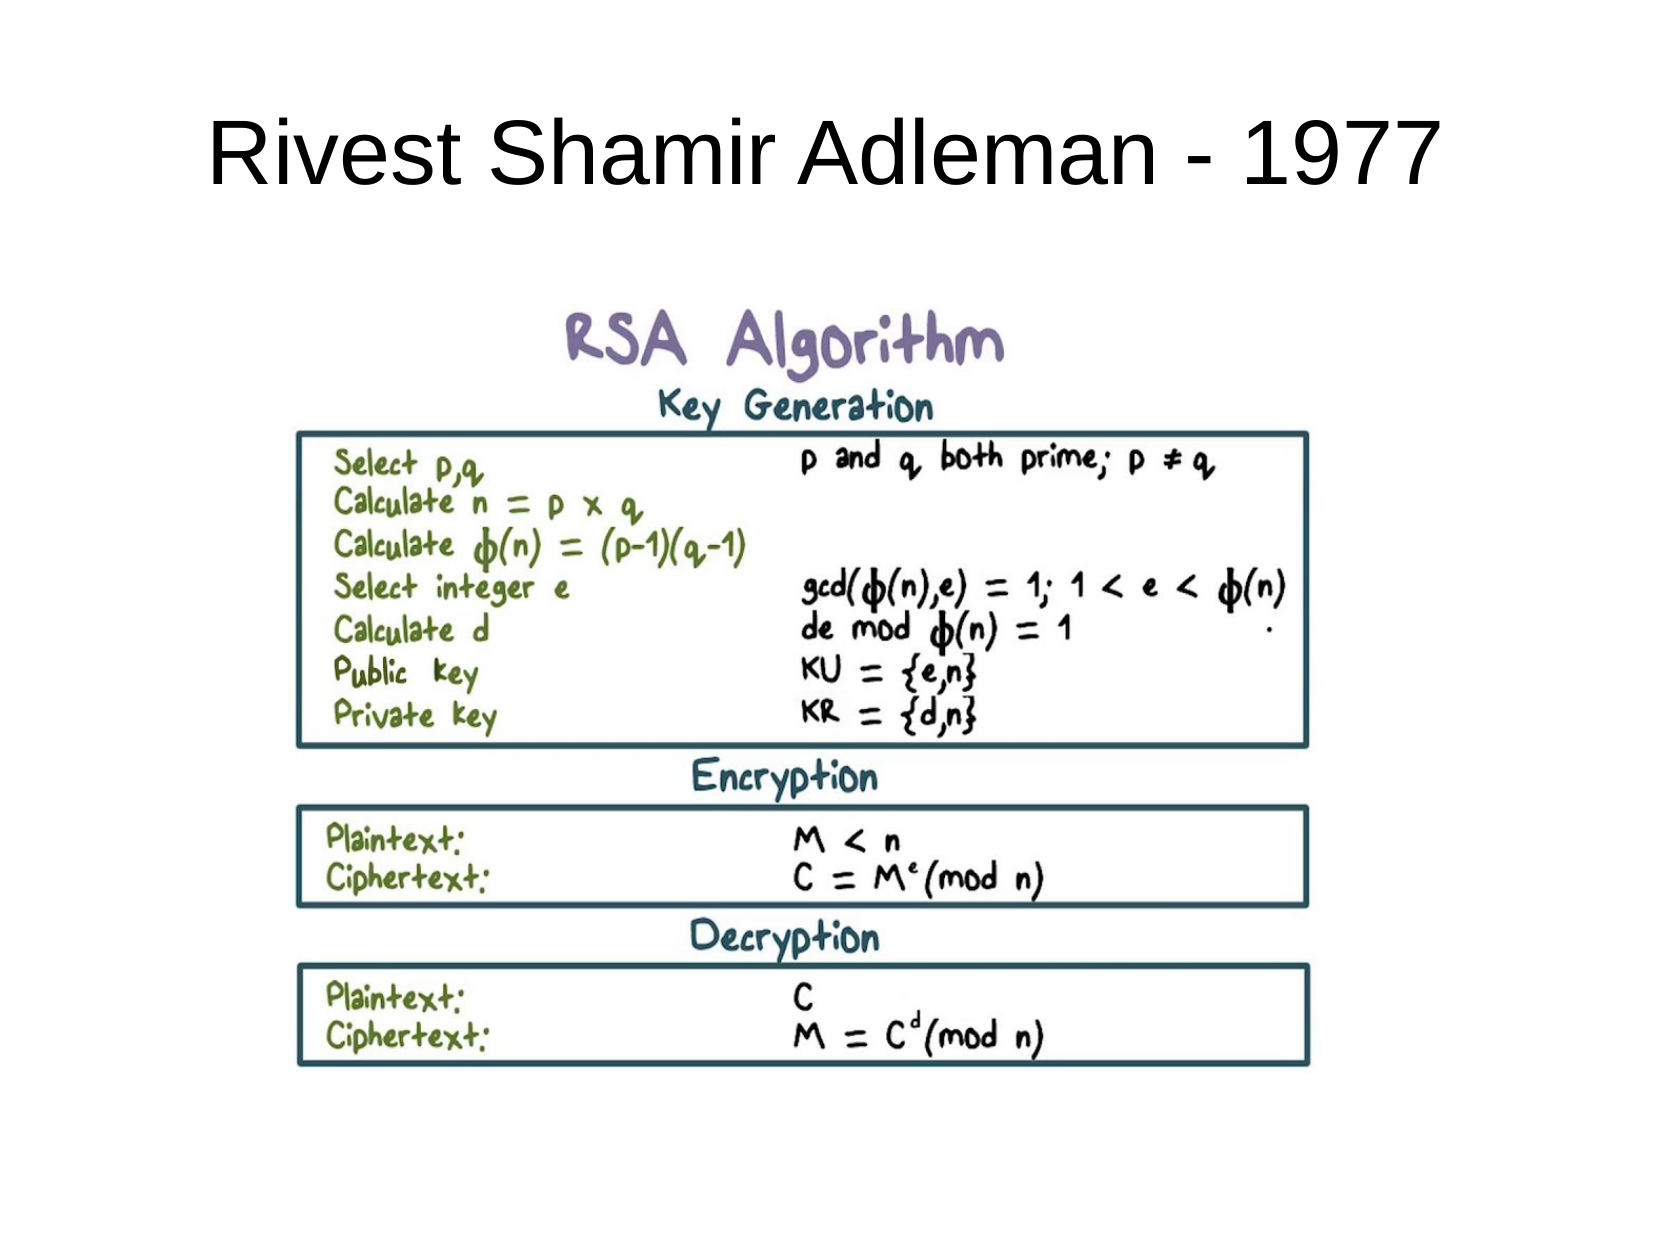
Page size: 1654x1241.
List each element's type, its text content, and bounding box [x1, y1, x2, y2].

title Rivest Shamir Adleman - 1977 [82, 49, 1571, 257]
picture [120, 290, 1467, 1111]
